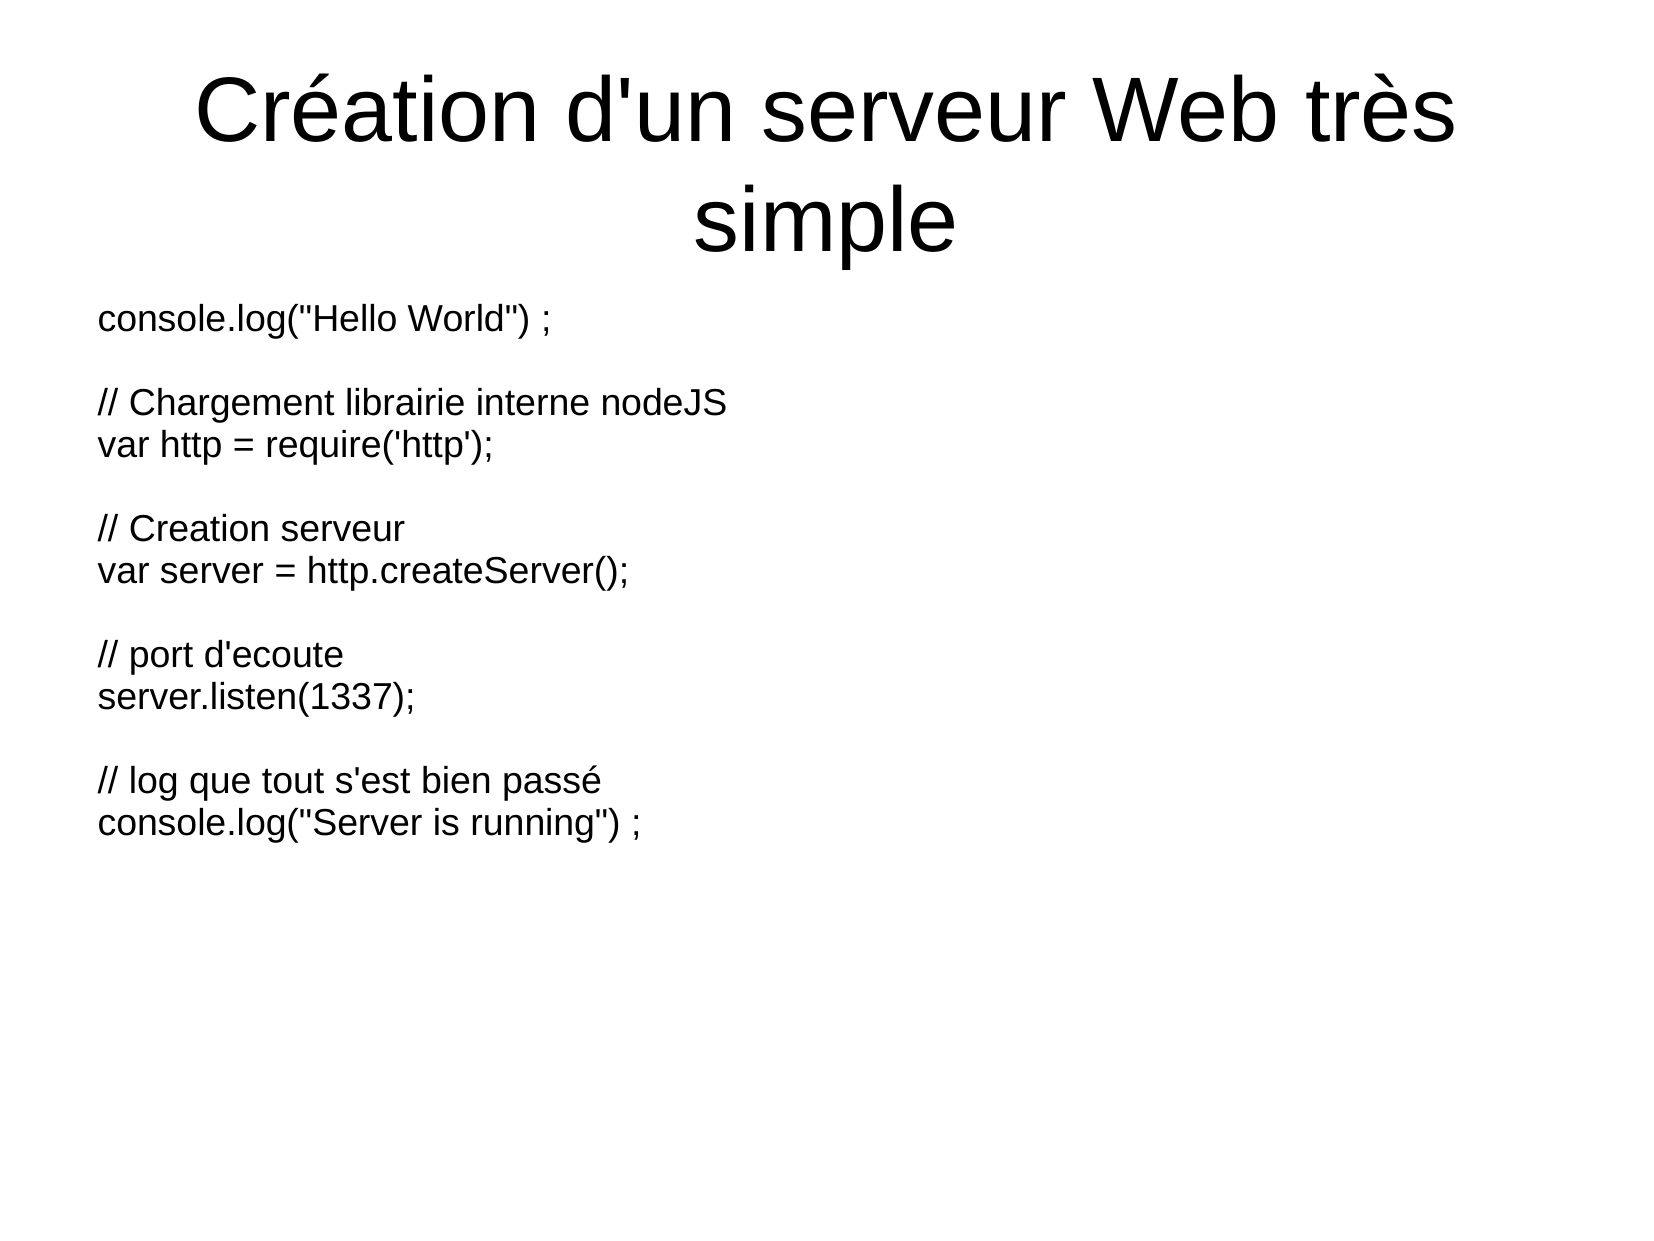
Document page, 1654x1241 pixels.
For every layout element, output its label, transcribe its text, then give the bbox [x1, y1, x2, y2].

text_box console.log("Hello World") ; // Chargement librairie interne nodeJS var http = require('http'); // Creation serveur var server = http.createServer(); // port d'ecoute server.listen(1337); // log que tout s'est bien passé console.log("Server is running") ; [82, 290, 827, 851]
title Création d'un serveur Web très simple [82, 49, 1571, 257]
